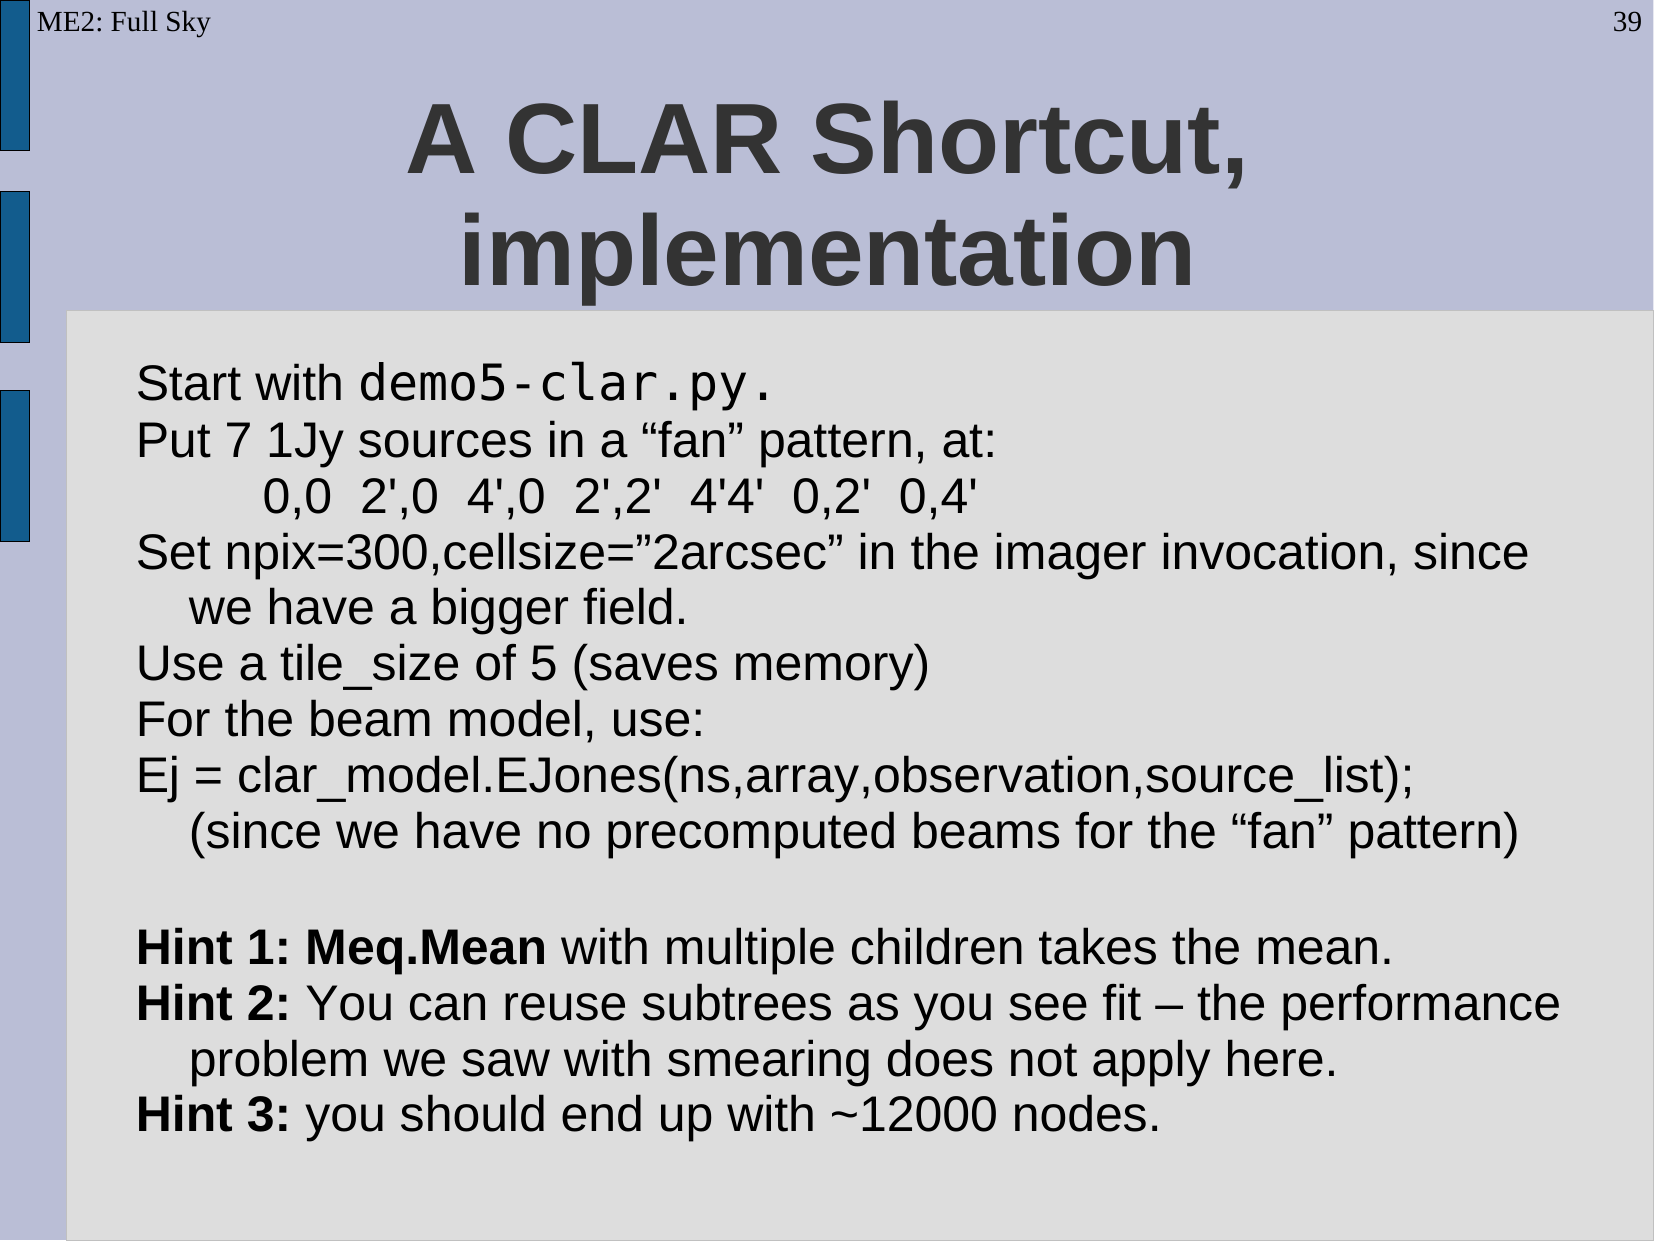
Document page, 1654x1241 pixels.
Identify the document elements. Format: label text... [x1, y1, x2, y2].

title A CLAR Shortcut, implementation [121, 78, 1534, 312]
list Hint 1: Meq.Mean with multiple children takes the mean. Hint 2: You can reuse subtrees as you see fit – the performance problem we saw with smearing does not apply here. Hint 3: you should end up with ~12000 nodes. [118, 919, 1595, 1186]
list Start with demo5-clar.py. Put 7 1Jy sources in a “fan” pattern, at: 0,0 2',0 4',0 2',2' 4'4' 0,2' 0,4' Set npix=300,cellsize=”2arcsec” in the imager invocation, since we have a bigger field. Use a tile_size of 5 (saves memory) For the beam model, use: Ej = clar_model.EJones(ns,array,observation,source_list); (since we have no precomputed beams for the “fan” pattern) [118, 354, 1595, 879]
